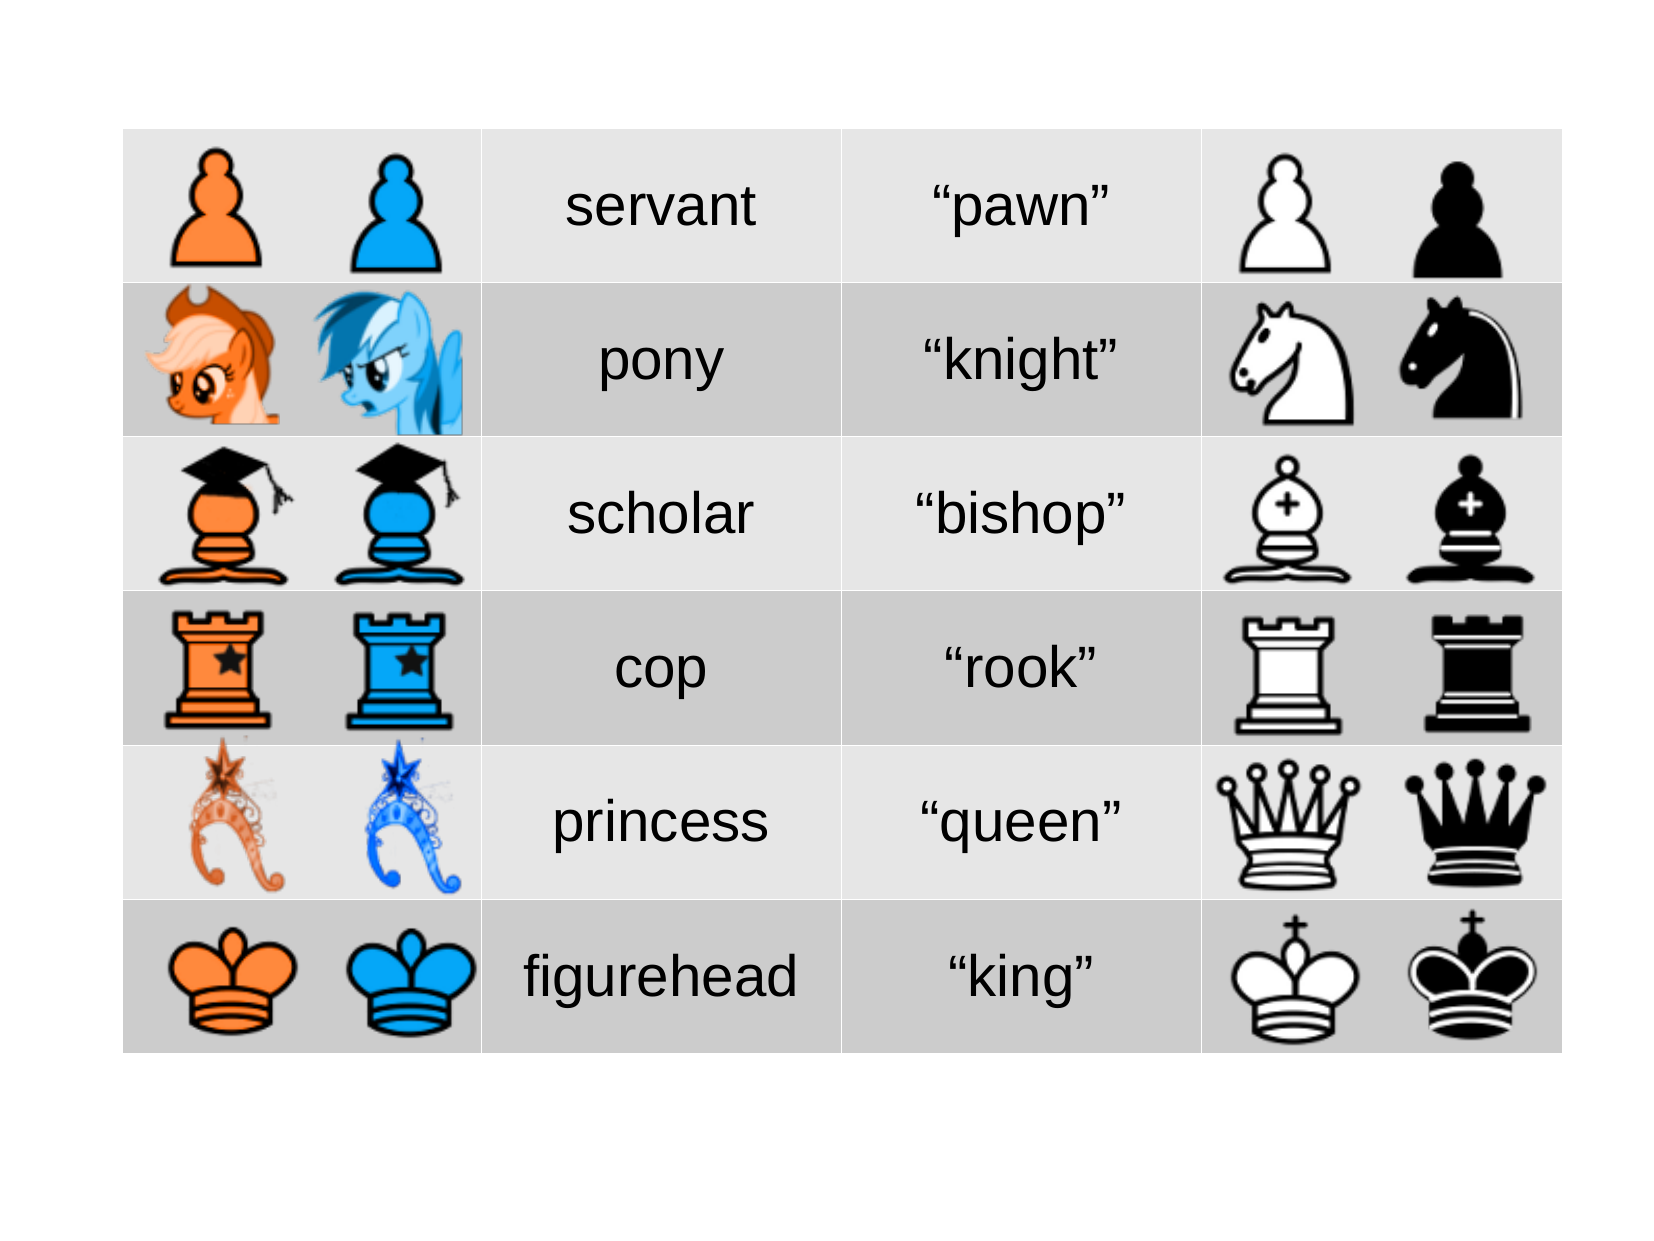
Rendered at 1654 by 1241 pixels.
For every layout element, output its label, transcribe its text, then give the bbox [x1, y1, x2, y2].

table_cell [317, 900, 328, 1053]
table_cell [1202, 283, 1211, 436]
table_cell scholar [482, 437, 841, 590]
table_header “pawn” [842, 129, 1201, 282]
picture [135, 124, 497, 1055]
table_cell [123, 746, 150, 899]
table_cell [1379, 900, 1390, 1053]
table_cell [1373, 591, 1395, 745]
table_cell [302, 591, 316, 734]
table_cell “bishop” [842, 437, 1201, 590]
table_cell [1546, 283, 1562, 436]
table_cell “queen” [842, 746, 1201, 899]
table_cell “rook” [842, 591, 1201, 745]
table_cell [123, 283, 133, 436]
table_cell [123, 437, 304, 590]
table_header servant [482, 129, 841, 282]
table_header [1371, 129, 1562, 282]
picture [1204, 124, 1561, 1062]
table_cell [1373, 746, 1393, 899]
table_cell [308, 446, 316, 590]
table_cell [471, 291, 481, 436]
table_cell “knight” [842, 283, 1201, 436]
table_cell cop [484, 591, 841, 745]
table_header [123, 129, 135, 282]
table_cell [1371, 437, 1388, 590]
table_cell [1202, 437, 1211, 590]
table_cell [1546, 437, 1562, 590]
table_cell princess [497, 746, 841, 899]
picture [133, 118, 302, 436]
table_cell [317, 751, 330, 899]
table_cell “king” [842, 900, 1201, 1053]
table_cell [123, 591, 135, 745]
table_cell figurehead [496, 900, 841, 1053]
table_cell [123, 900, 150, 1053]
table_cell [1202, 900, 1213, 1053]
table_header [302, 129, 315, 282]
table_cell pony [482, 283, 841, 436]
table_cell [1556, 900, 1562, 1053]
